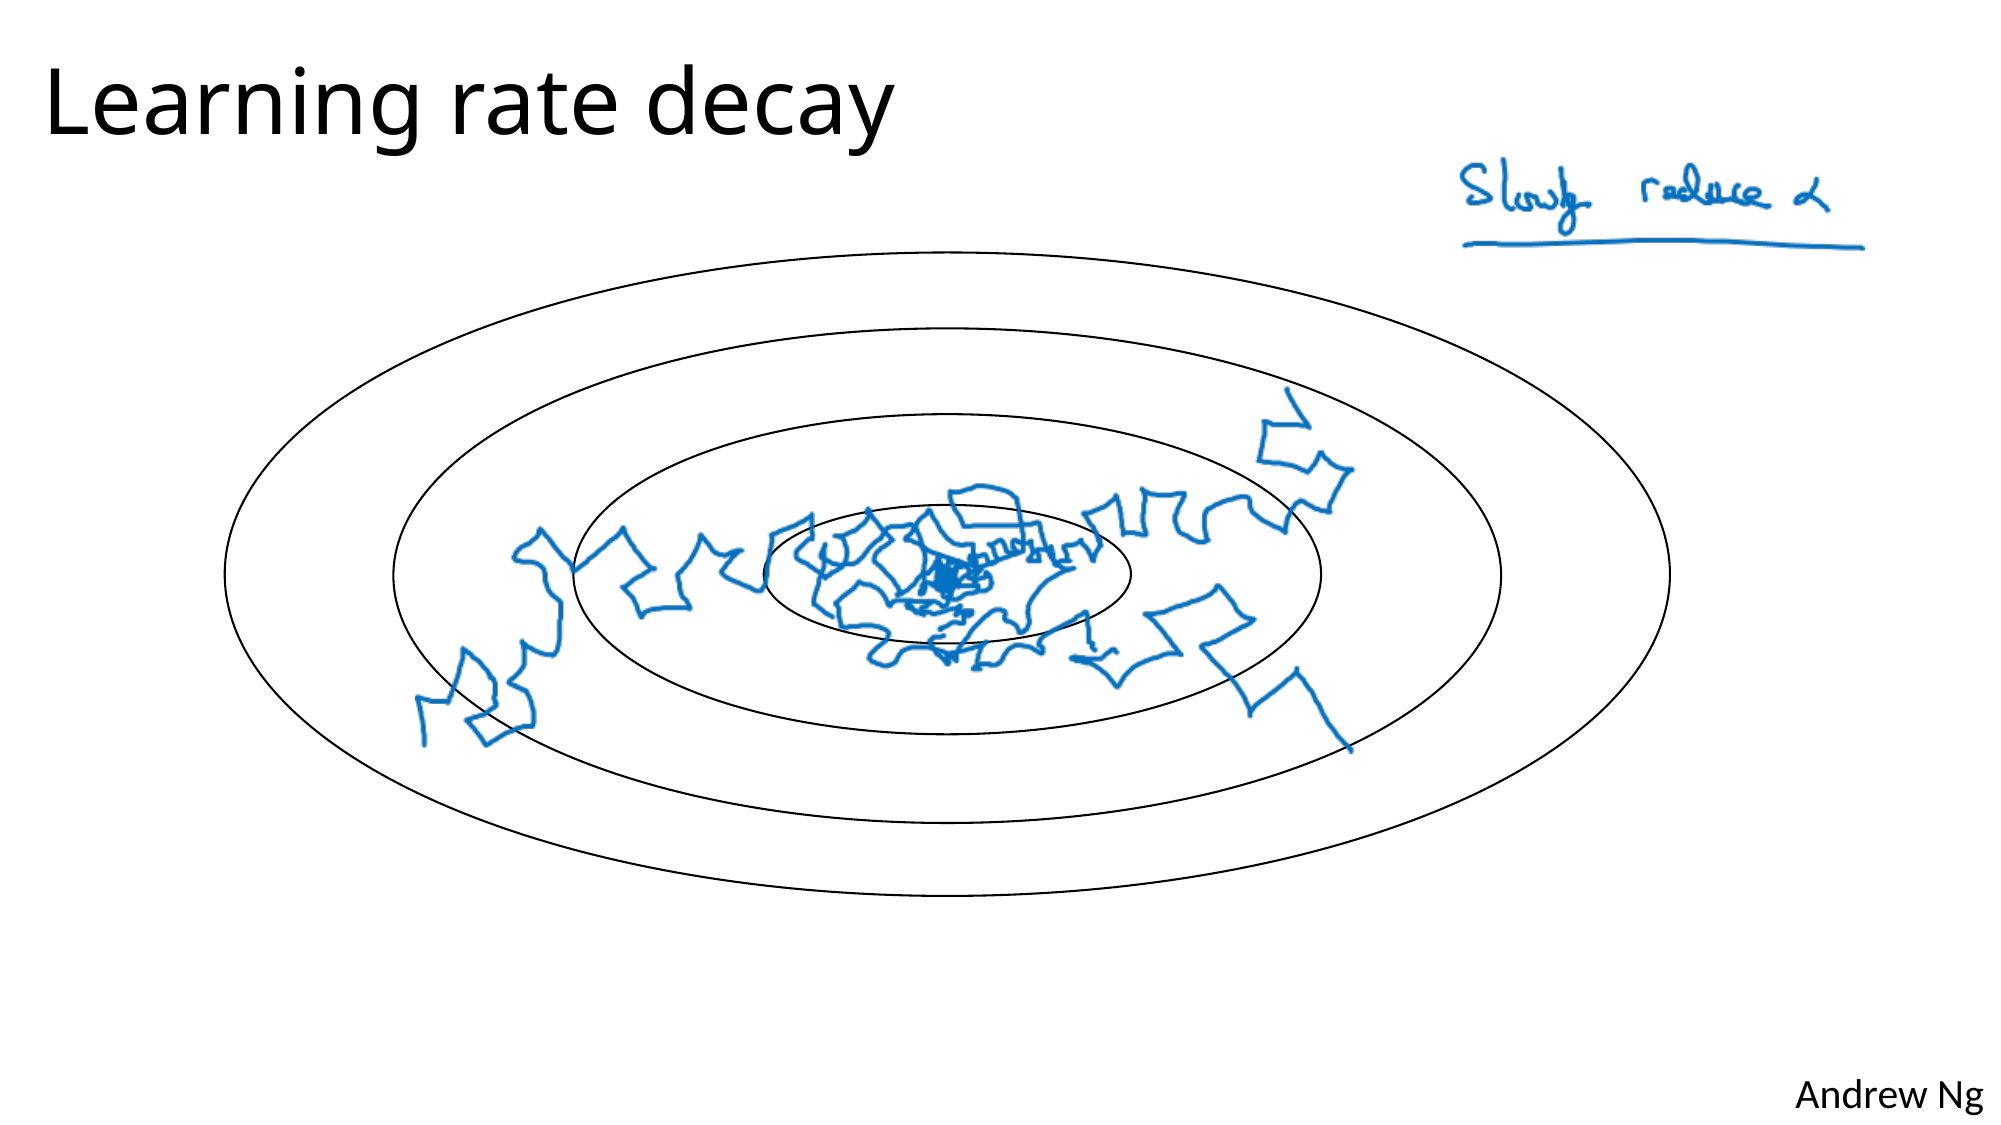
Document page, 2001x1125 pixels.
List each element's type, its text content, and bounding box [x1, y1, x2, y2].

picture [415, 157, 1865, 754]
title Learning rate decay [27, 35, 1868, 253]
